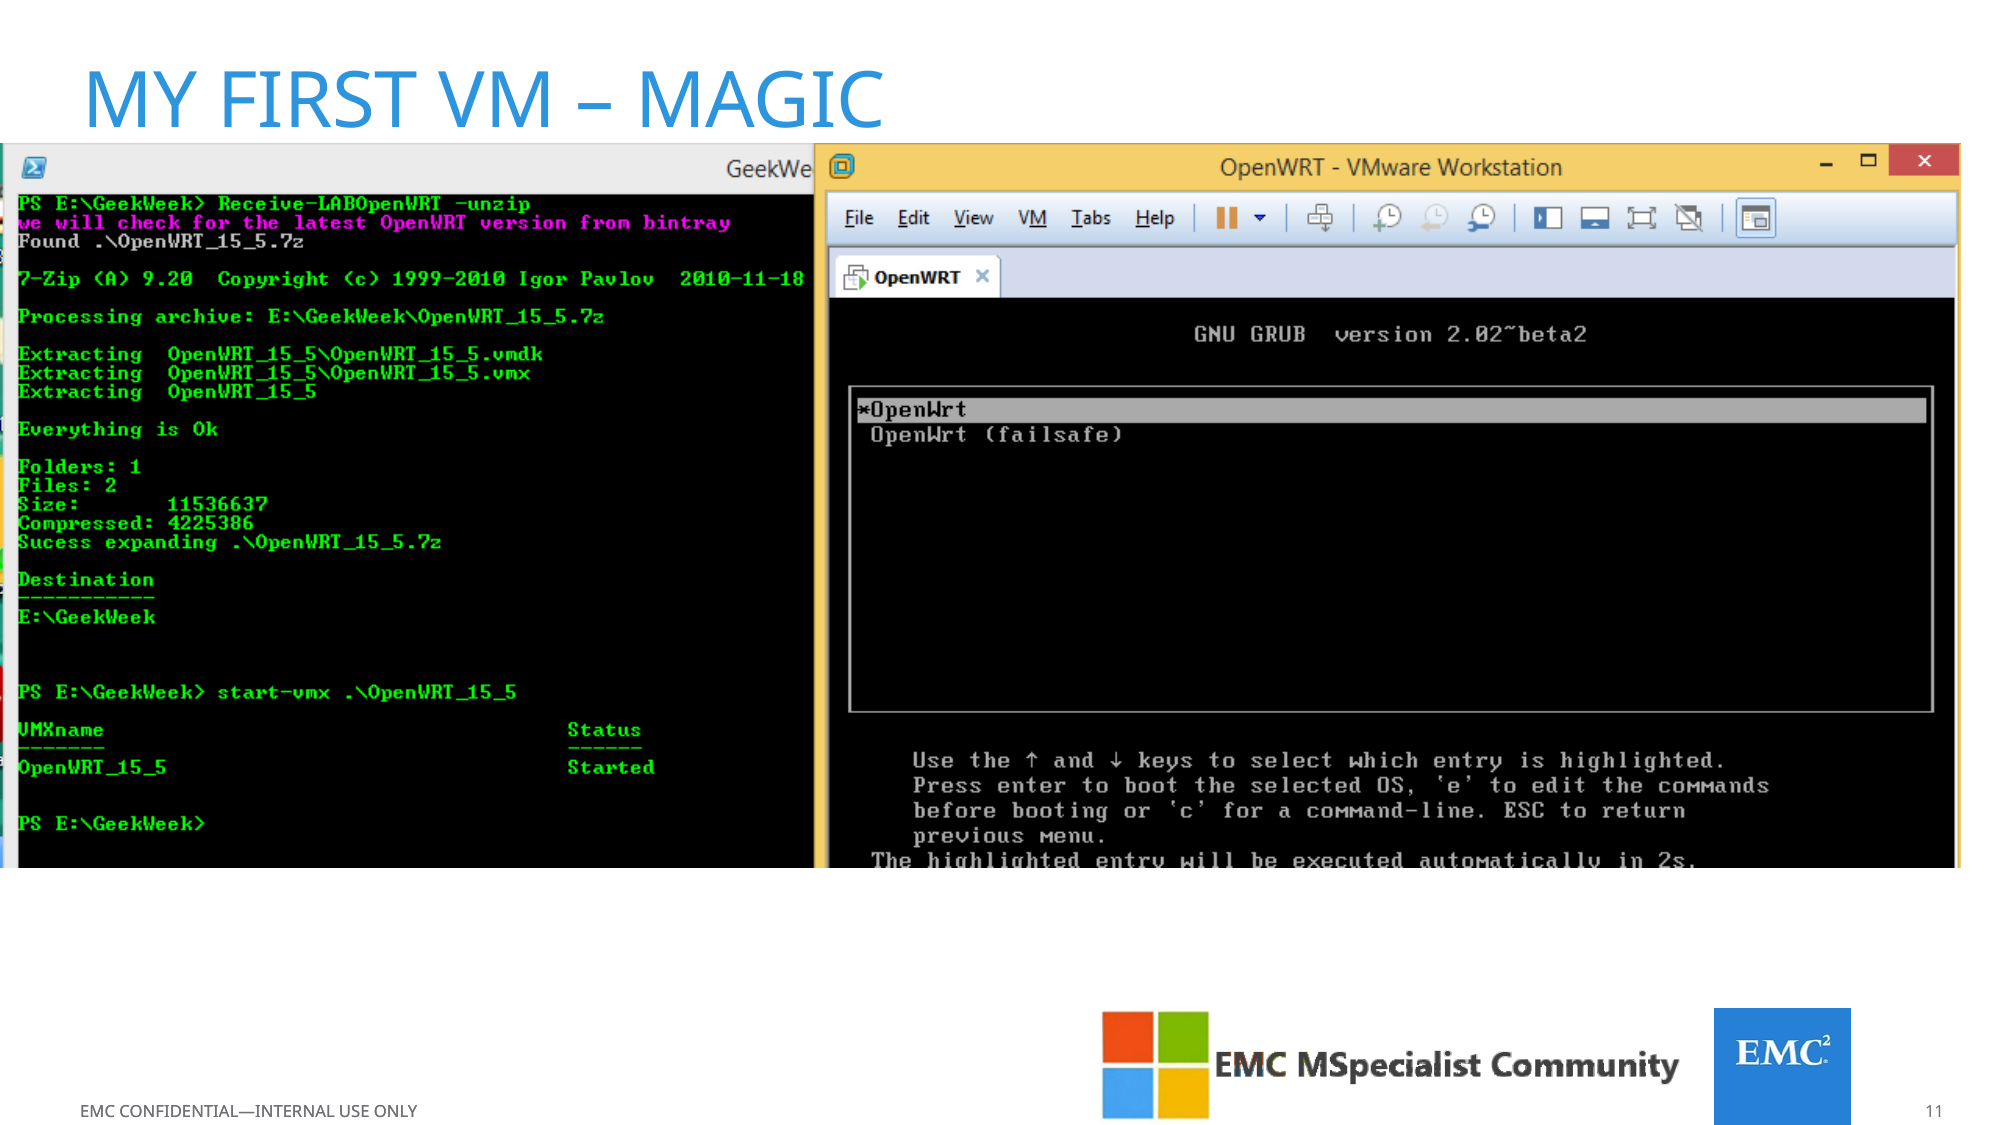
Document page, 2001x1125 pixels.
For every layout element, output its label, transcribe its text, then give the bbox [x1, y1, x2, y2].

picture [0, 143, 1961, 868]
title My first vm – Magic Opennwrt download [82, 50, 1933, 143]
